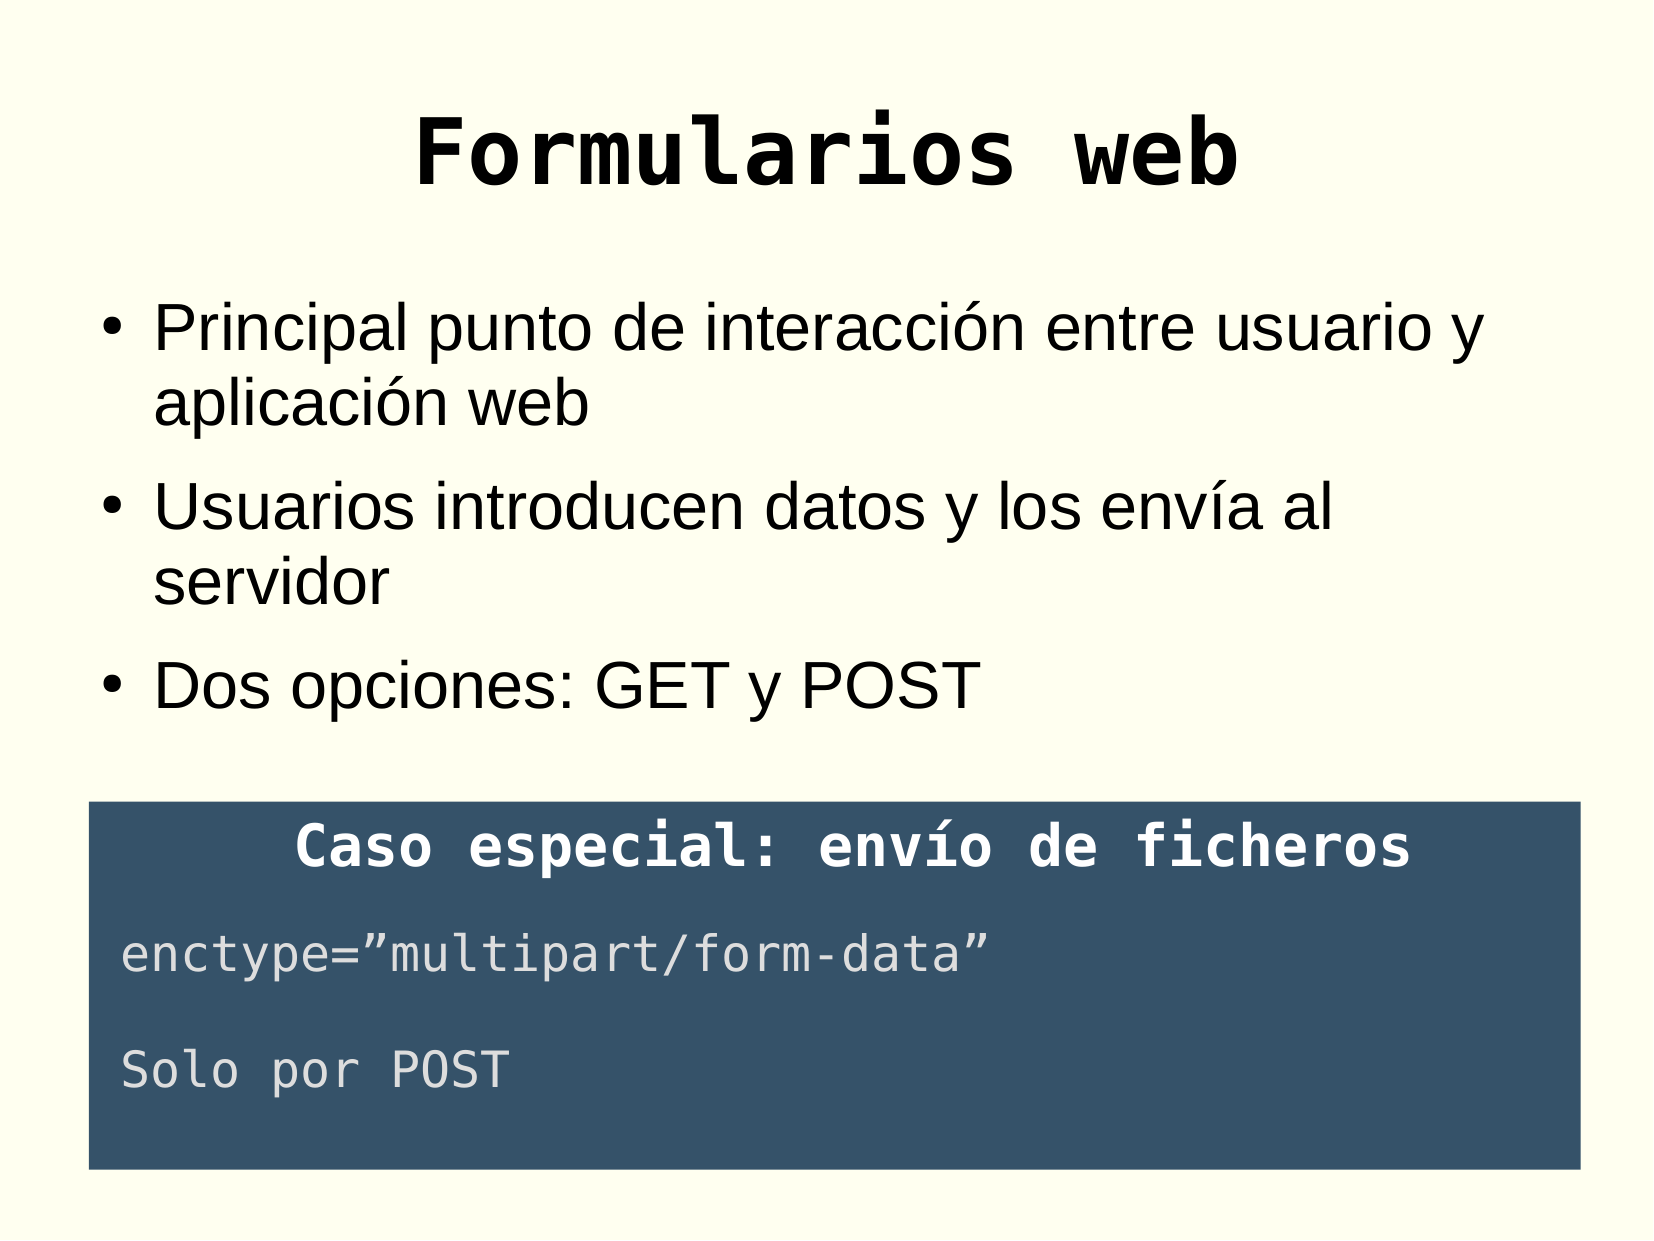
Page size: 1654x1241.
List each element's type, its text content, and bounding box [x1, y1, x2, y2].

text_box Caso especial: envío de ficheros [278, 805, 1429, 912]
list Principal punto de interacción entre usuario y aplicación web Usuarios introducen datos y los envía al servidor Dos opciones: GET y POST [82, 290, 1571, 1010]
text_box [88, 801, 1581, 1170]
title Formularios web [82, 49, 1571, 257]
text_box enctype=”multipart/form-data” Solo por POST [106, 917, 1547, 1107]
